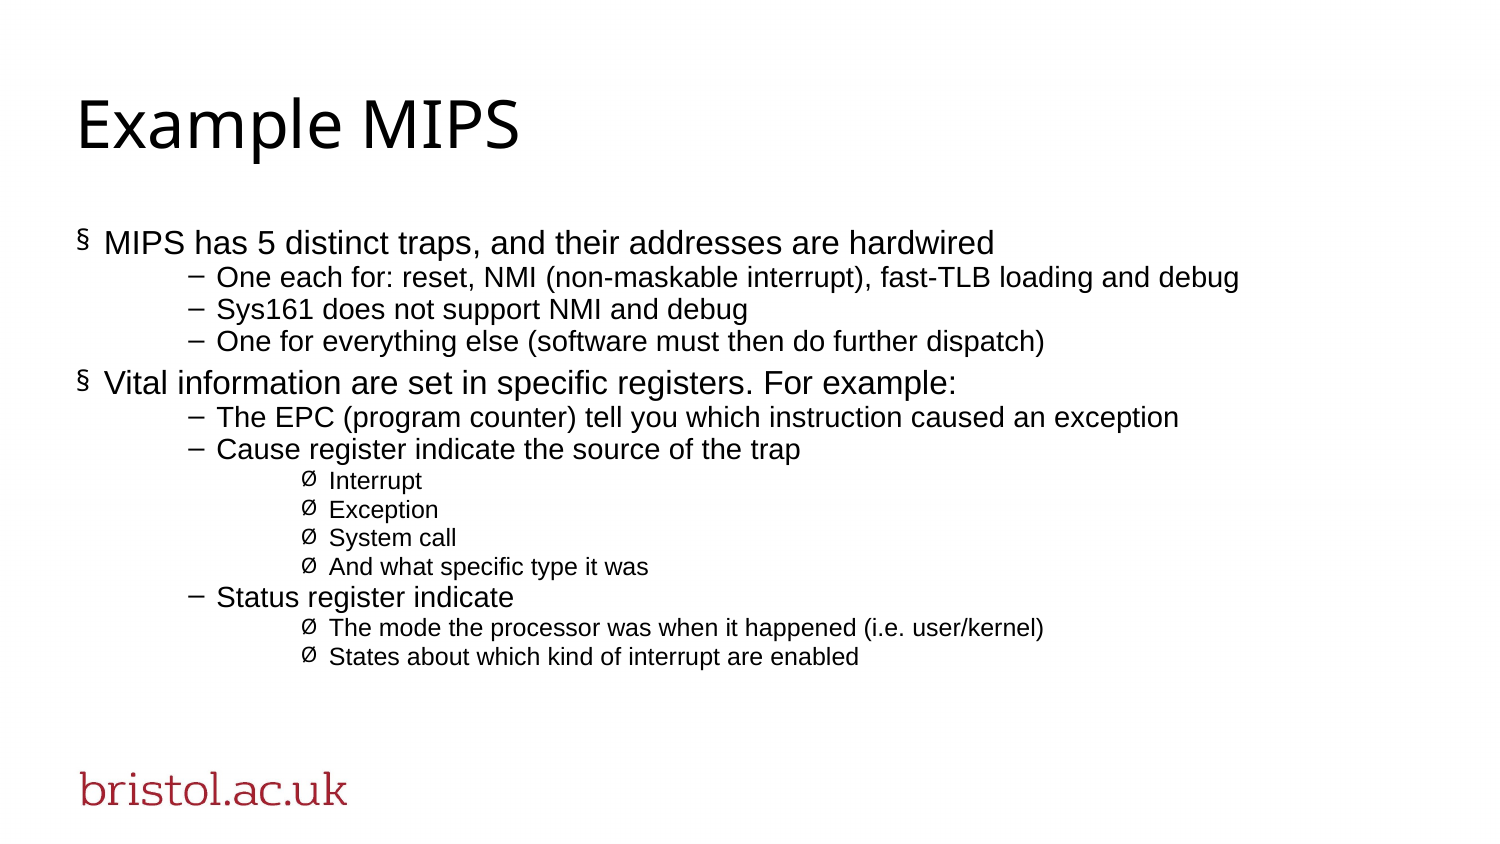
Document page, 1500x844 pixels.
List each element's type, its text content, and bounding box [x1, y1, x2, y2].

title Example MIPS [60, 44, 1440, 209]
list MIPS has 5 distinct traps, and their addresses are hardwired One each for: reset, NMI (non-maskable interrupt), fast-TLB loading and debug Sys161 does not support NMI and debug One for everything else (software must then do further dispatch) Vital information are set in specific registers. For example: The EPC (program counter) tell you which instruction caused an exception Cause register indicate the source of the trap Interrupt Exception System call And what specific type it was Status register indicate The mode the processor was when it happened (i.e. user/kernel) States about which kind of interrupt are enabled [60, 224, 1440, 699]
